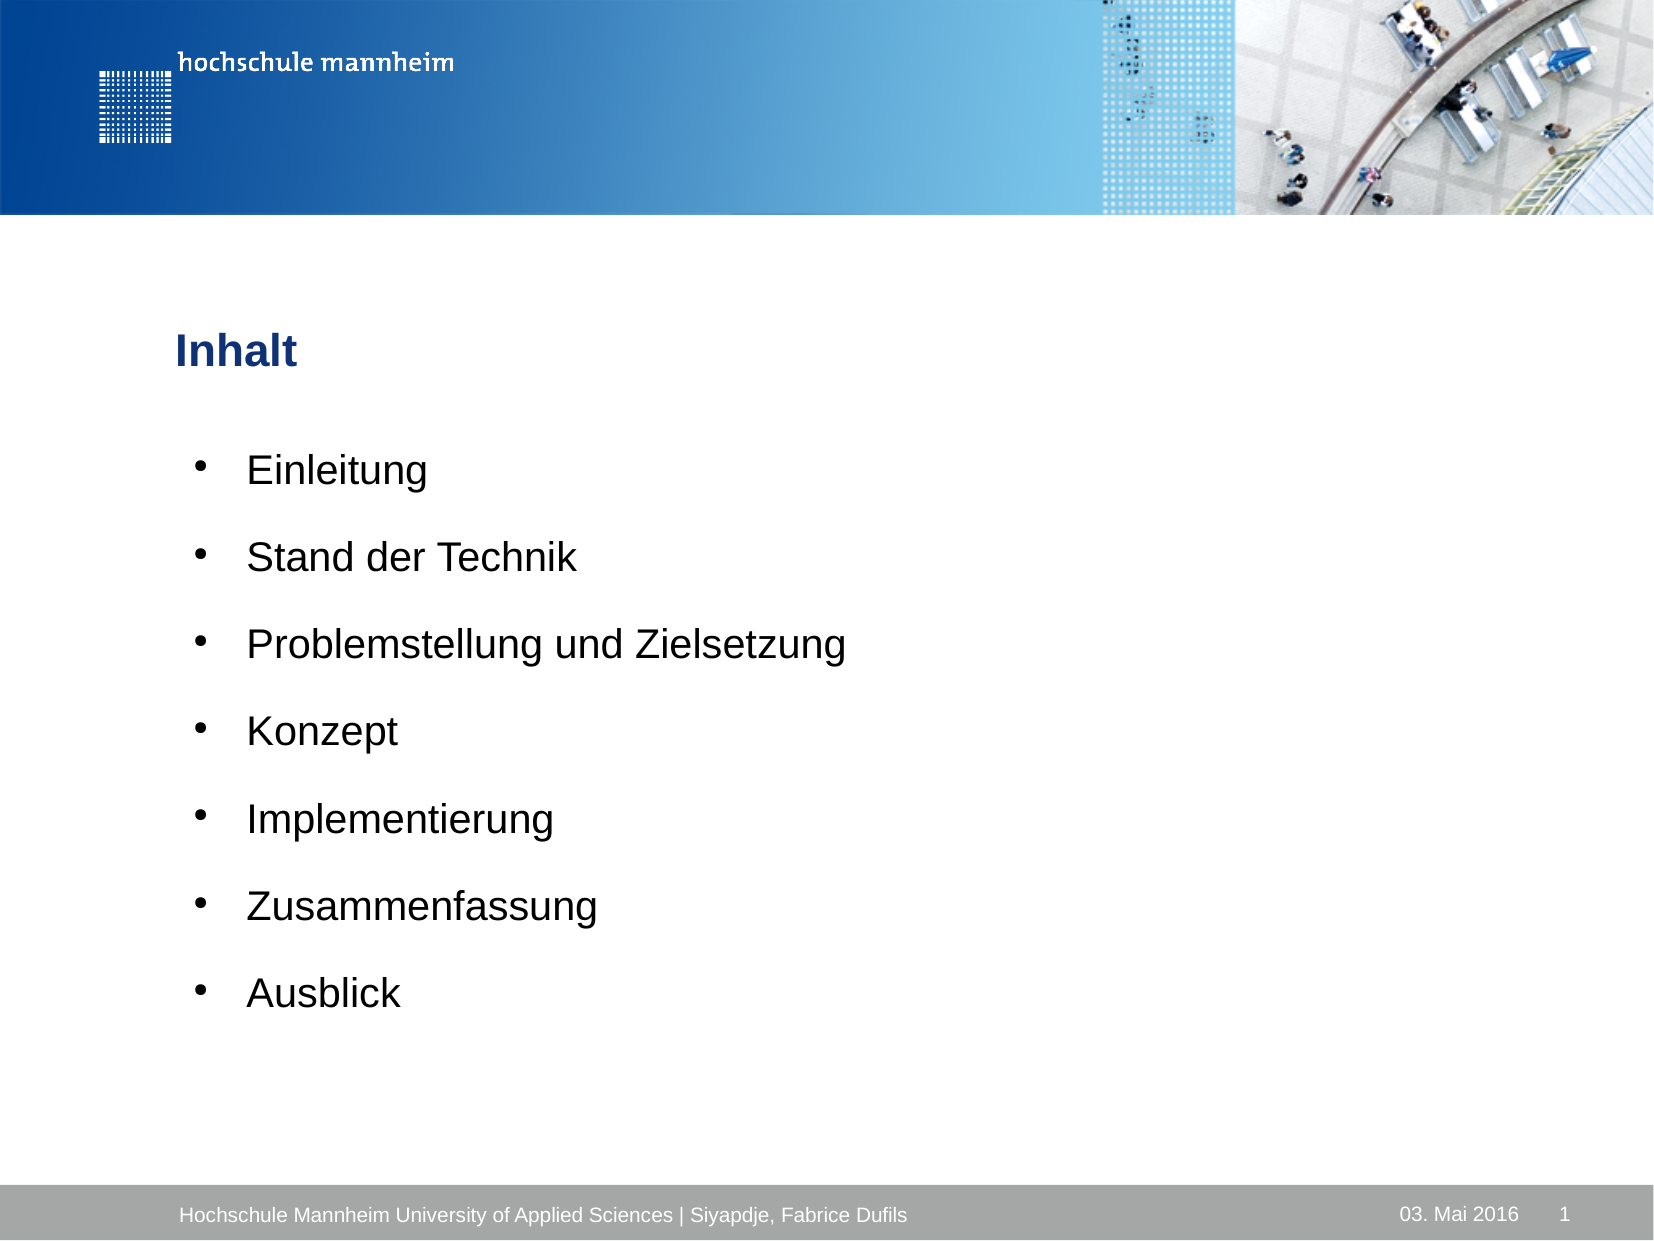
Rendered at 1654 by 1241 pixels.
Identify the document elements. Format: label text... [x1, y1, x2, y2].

list Einleitung Stand der Technik Problemstellung und Zielsetzung Konzept Implementierung Zusammenfassung Ausblick [175, 437, 1569, 1089]
slide_number 03. Mai 2016 1 [1204, 1198, 1571, 1227]
footer Hochschule Mannheim University of Applied Sciences | Siyapdje, Fabrice Dufils [179, 1198, 1192, 1227]
title Inhalt [175, 320, 1569, 437]
picture [0, 0, 1654, 215]
